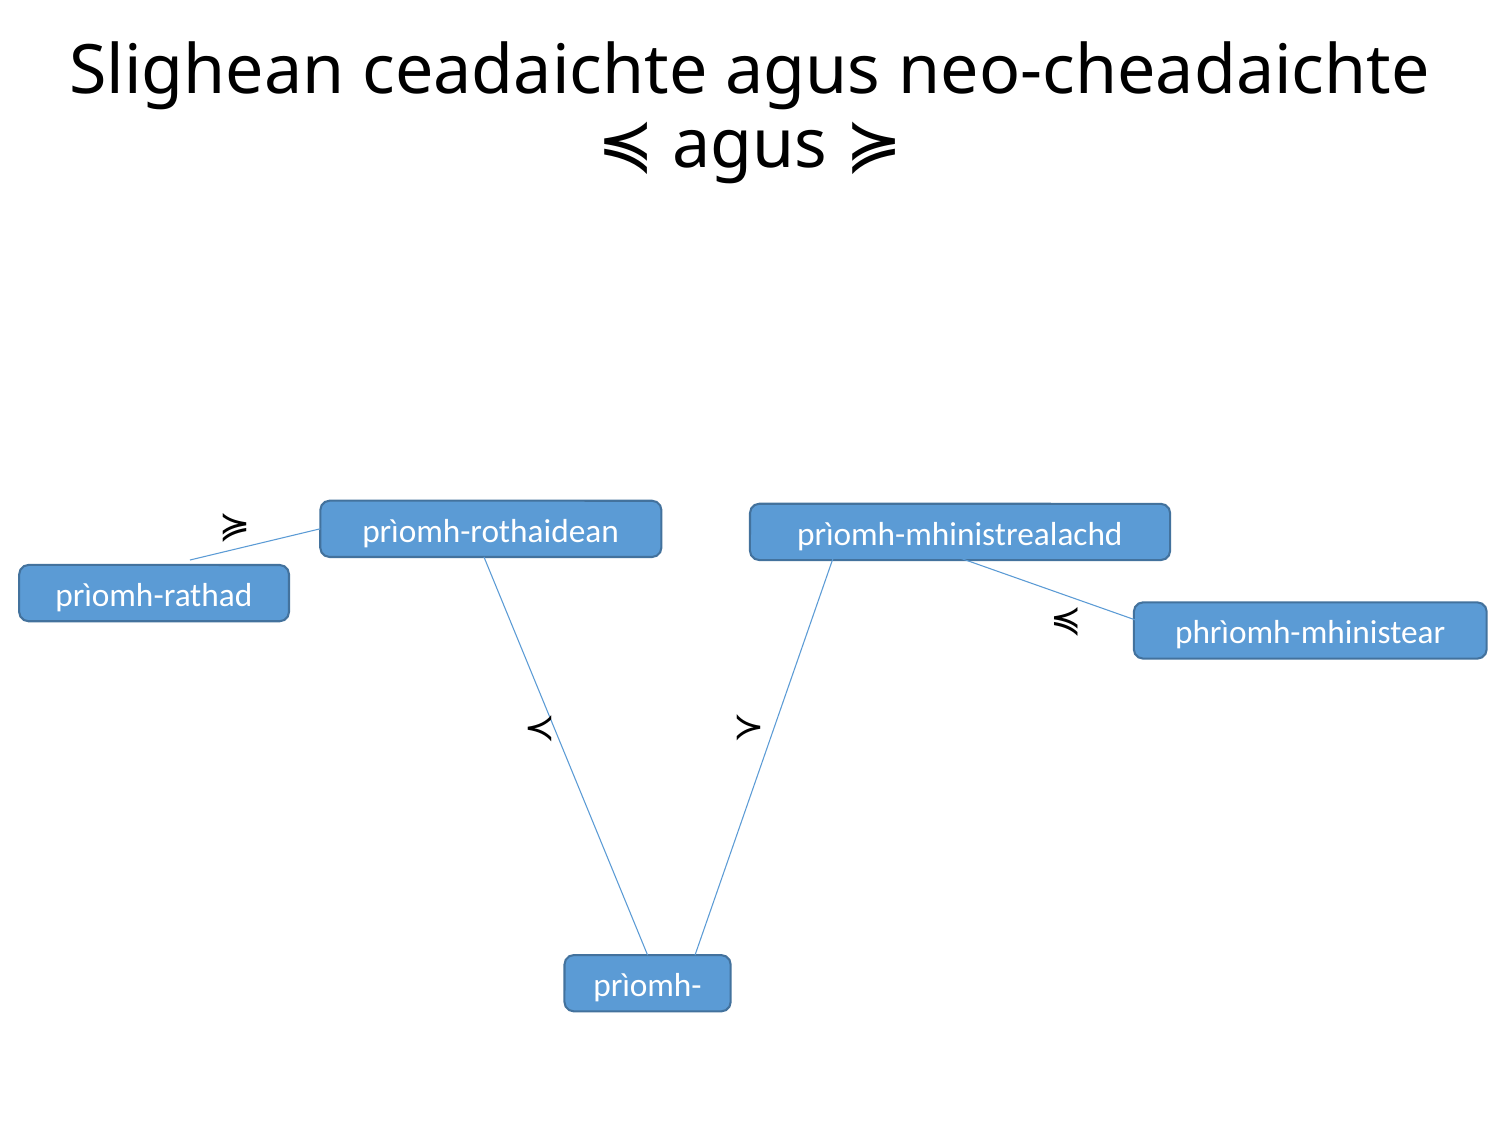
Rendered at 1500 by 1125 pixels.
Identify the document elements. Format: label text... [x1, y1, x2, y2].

text_box prìomh- [564, 955, 731, 1012]
text_box ≽ [204, 493, 266, 554]
text_box prìomh-mhinistrealachd [749, 503, 1171, 561]
text_box phrìomh-mhinistear [1133, 602, 1487, 659]
text_box ≺ [509, 695, 571, 756]
text_box ≻ [718, 694, 779, 755]
text_box prìomh-rothaidean [320, 500, 662, 558]
text_box prìomh-rathad [19, 564, 290, 622]
title Slighean ceadaichte agus neo-cheadaichte ≼ agus ≽ [0, 0, 1500, 218]
text_box ≽ [222, 543, 266, 554]
text_box ≼ [1035, 587, 1097, 647]
